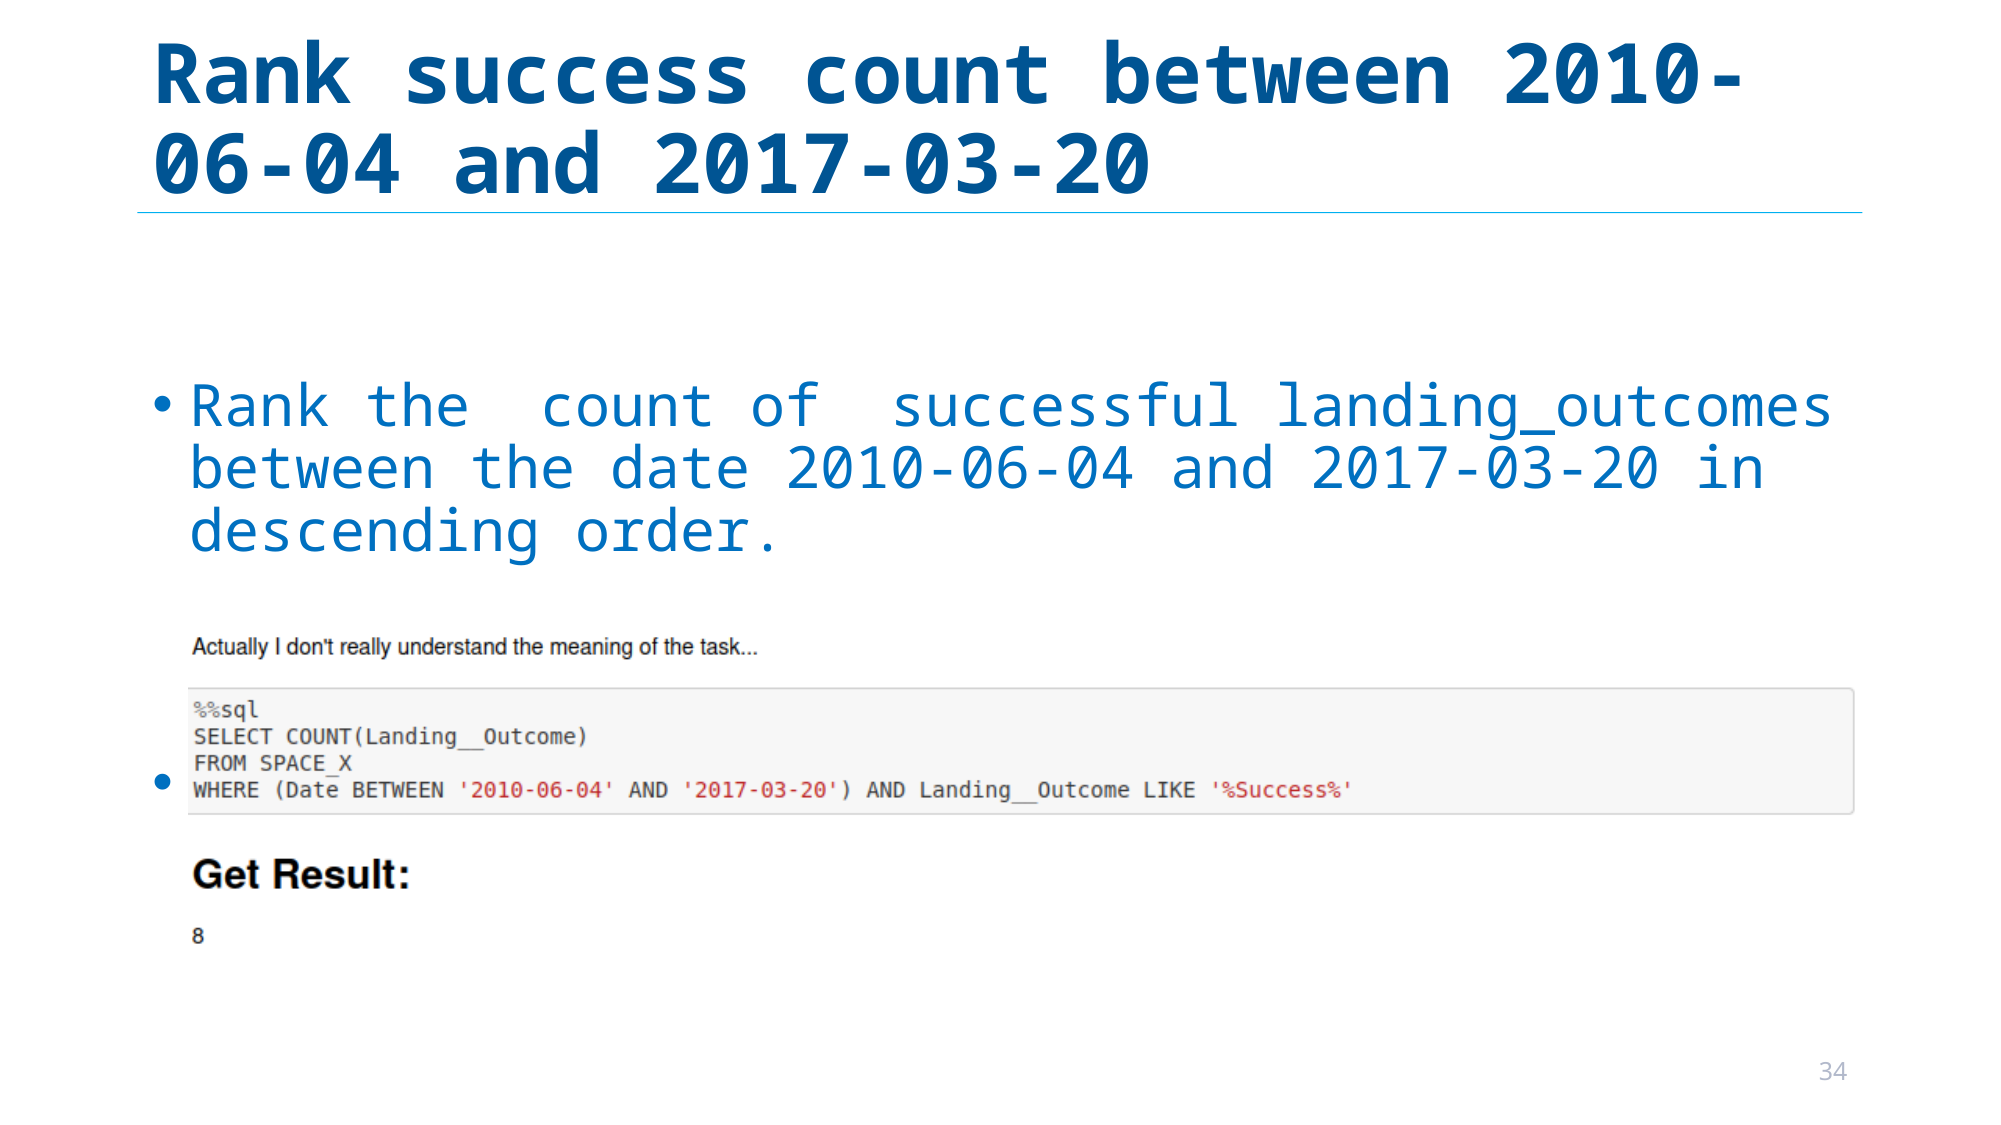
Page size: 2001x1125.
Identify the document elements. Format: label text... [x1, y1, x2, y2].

title Rank success count between 2010-06-04 and 2017-03-20 [137, 13, 1863, 231]
list Rank the count of successful landing_outcomes between the date 2010-06-04 and 2017-03-20 in descending order. Present your query result with a short explanation here [137, 277, 1863, 992]
slide_number 41 [1412, 1042, 1863, 1103]
picture [188, 625, 1858, 958]
